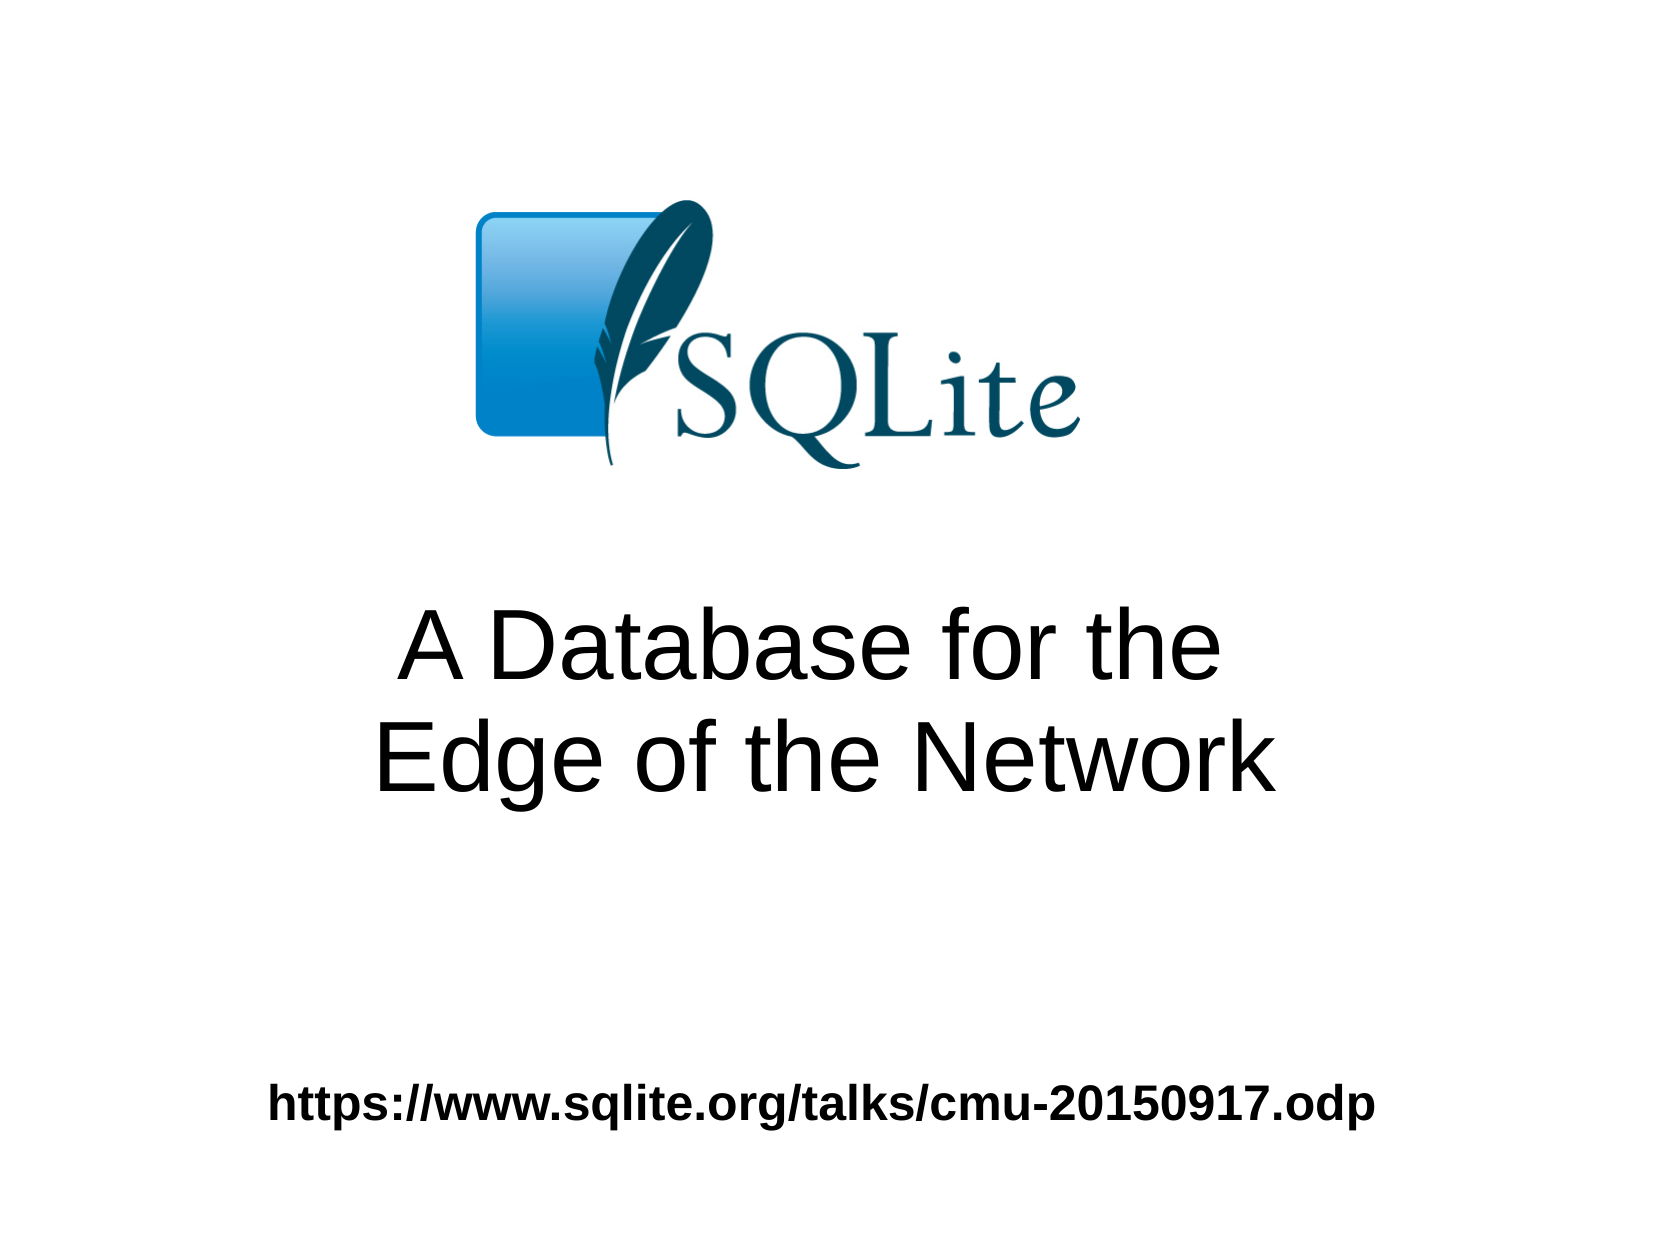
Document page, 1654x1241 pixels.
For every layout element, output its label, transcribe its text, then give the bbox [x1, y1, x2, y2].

picture [465, 189, 1091, 480]
text_box A Database for the Edge of the Network [357, 581, 1293, 821]
text_box https://www.sqlite.org/talks/cmu-20150917.odp [250, 1066, 1394, 1141]
